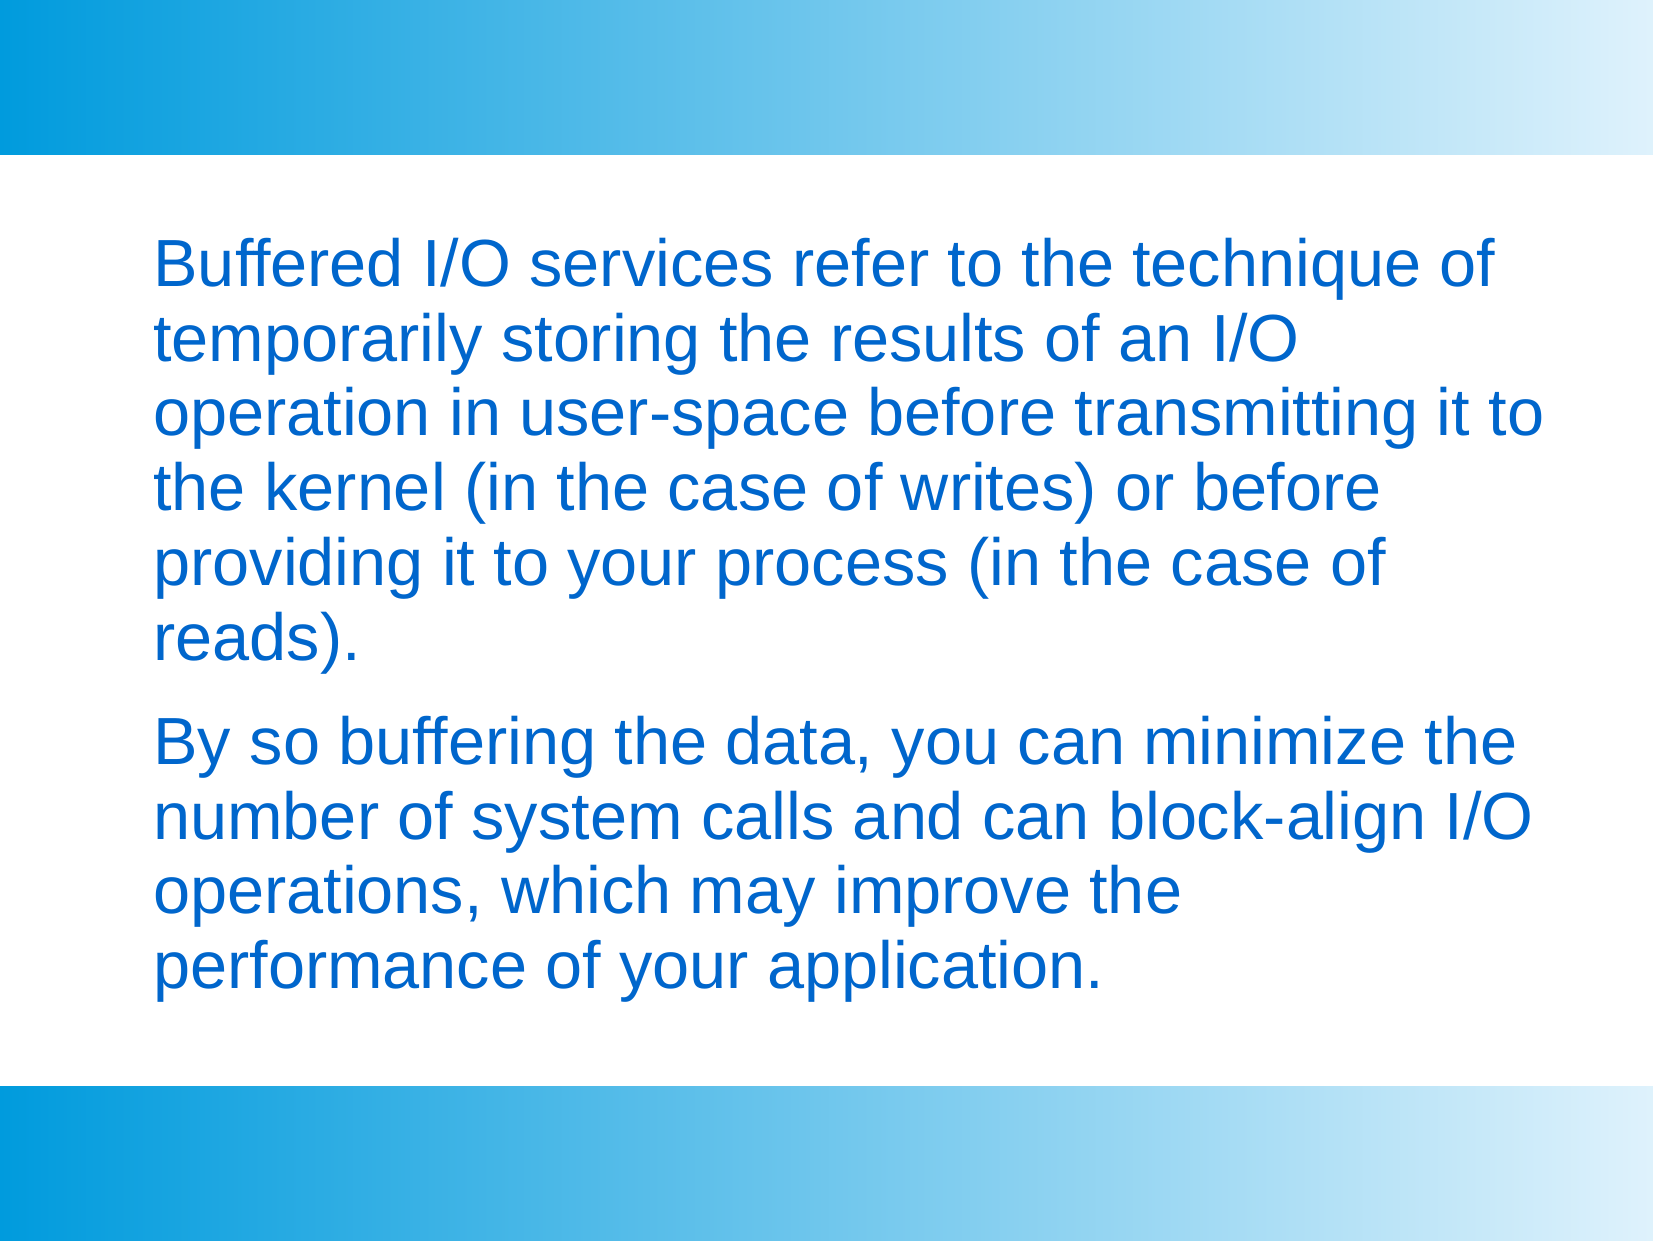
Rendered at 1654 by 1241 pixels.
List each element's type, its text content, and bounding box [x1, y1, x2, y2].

list Buffered I/O services refer to the technique of temporarily storing the results of an I/O operation in user-space before transmitting it to the kernel (in the case of writes) or before providing it to your process (in the case of reads). By so buffering the data, you can minimize the number of system calls and can block-align I/O operations, which may improve the performance of your application. [82, 225, 1571, 1021]
